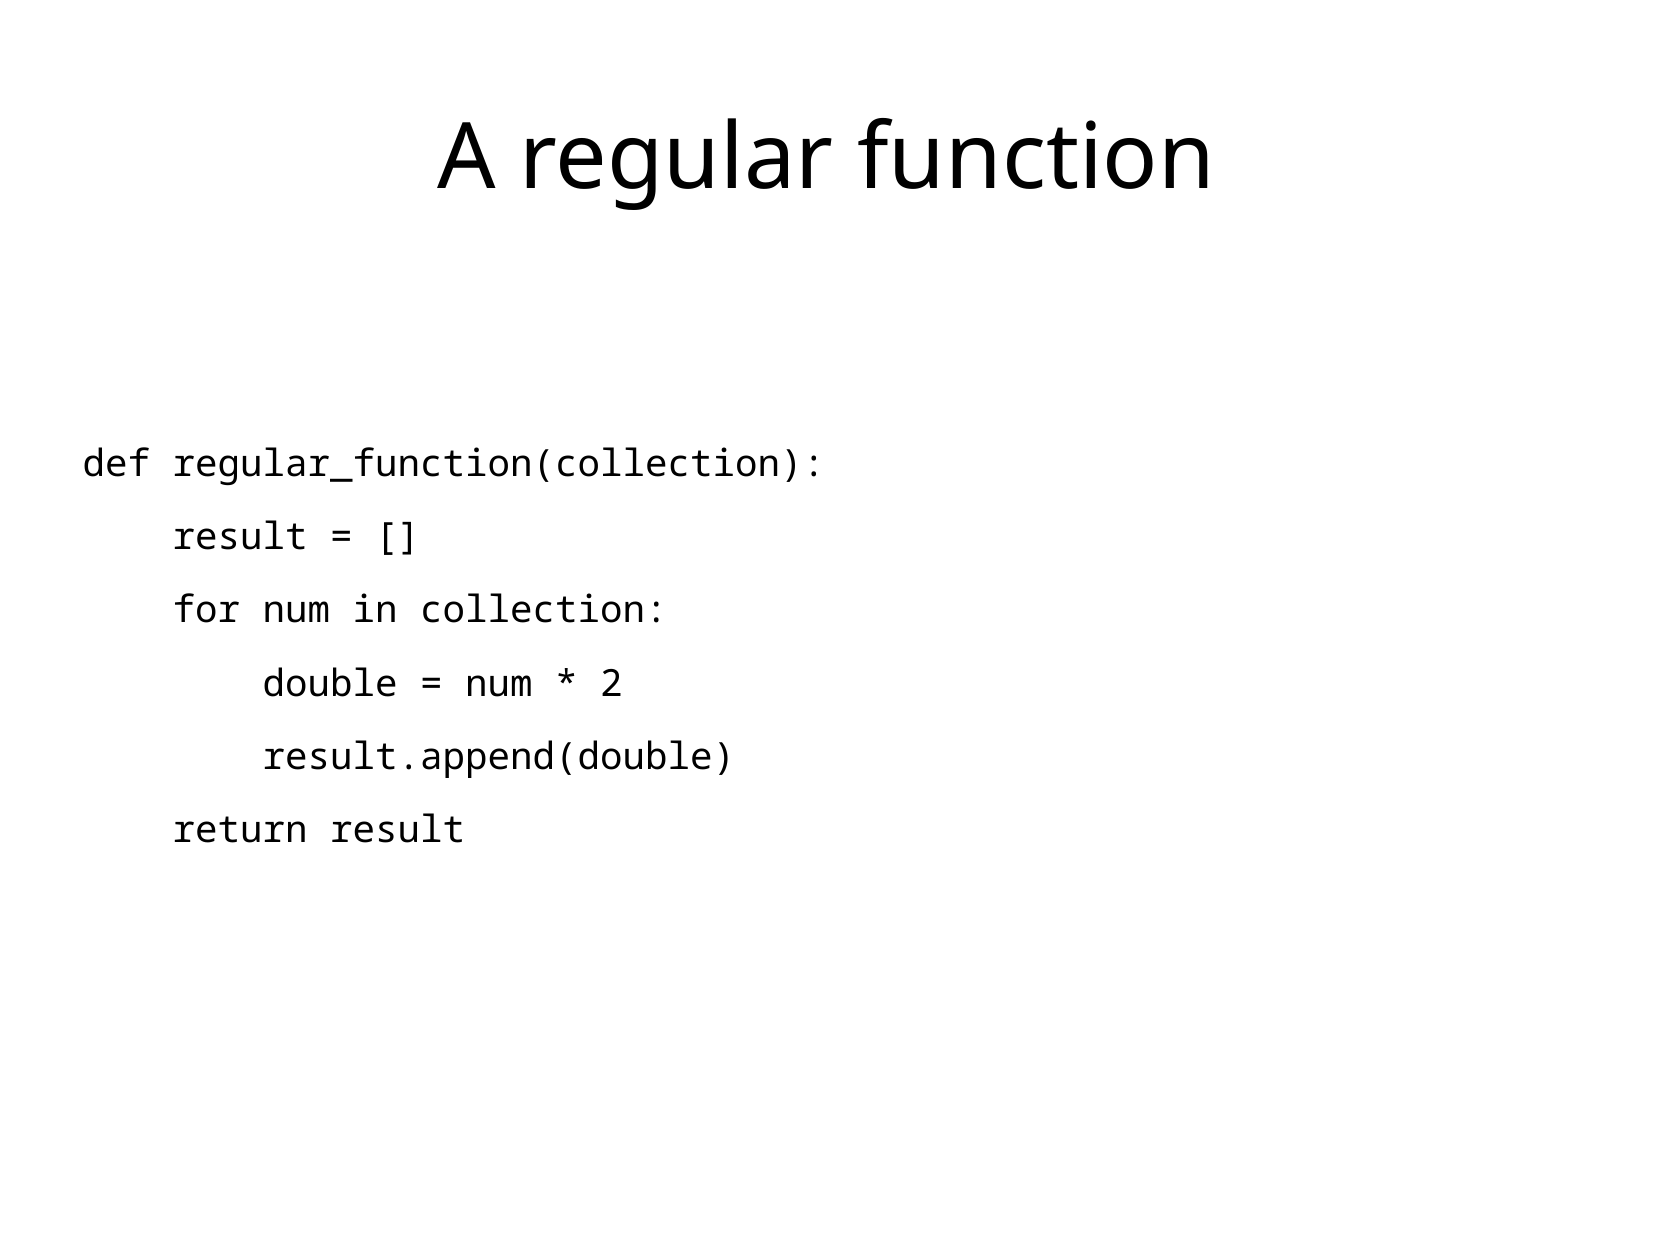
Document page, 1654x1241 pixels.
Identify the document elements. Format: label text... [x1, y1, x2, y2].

title A regular function [82, 49, 1571, 257]
list def regular_function(collection): result = [] for num in collection: double = num * 2 result.append(double) return result [82, 290, 1571, 1010]
